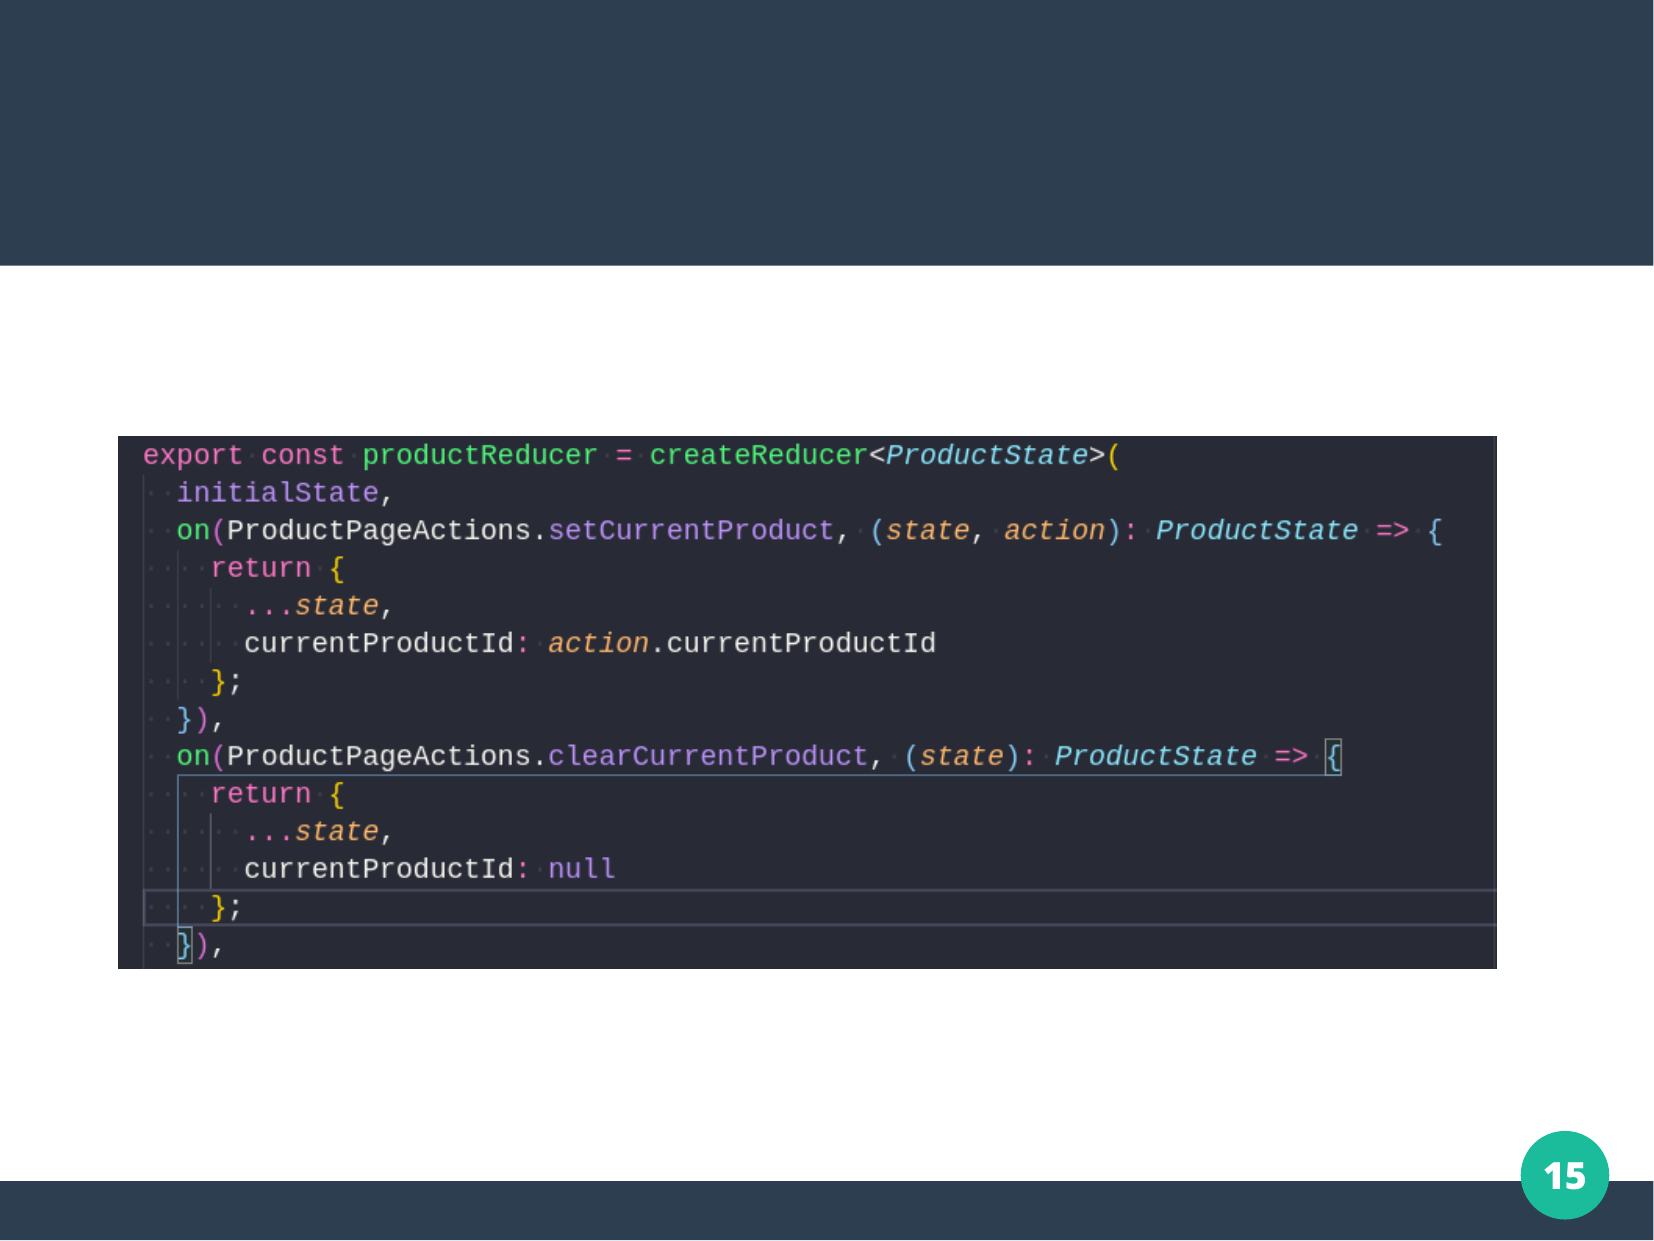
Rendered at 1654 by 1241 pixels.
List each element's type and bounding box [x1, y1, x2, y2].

picture [118, 436, 1497, 969]
